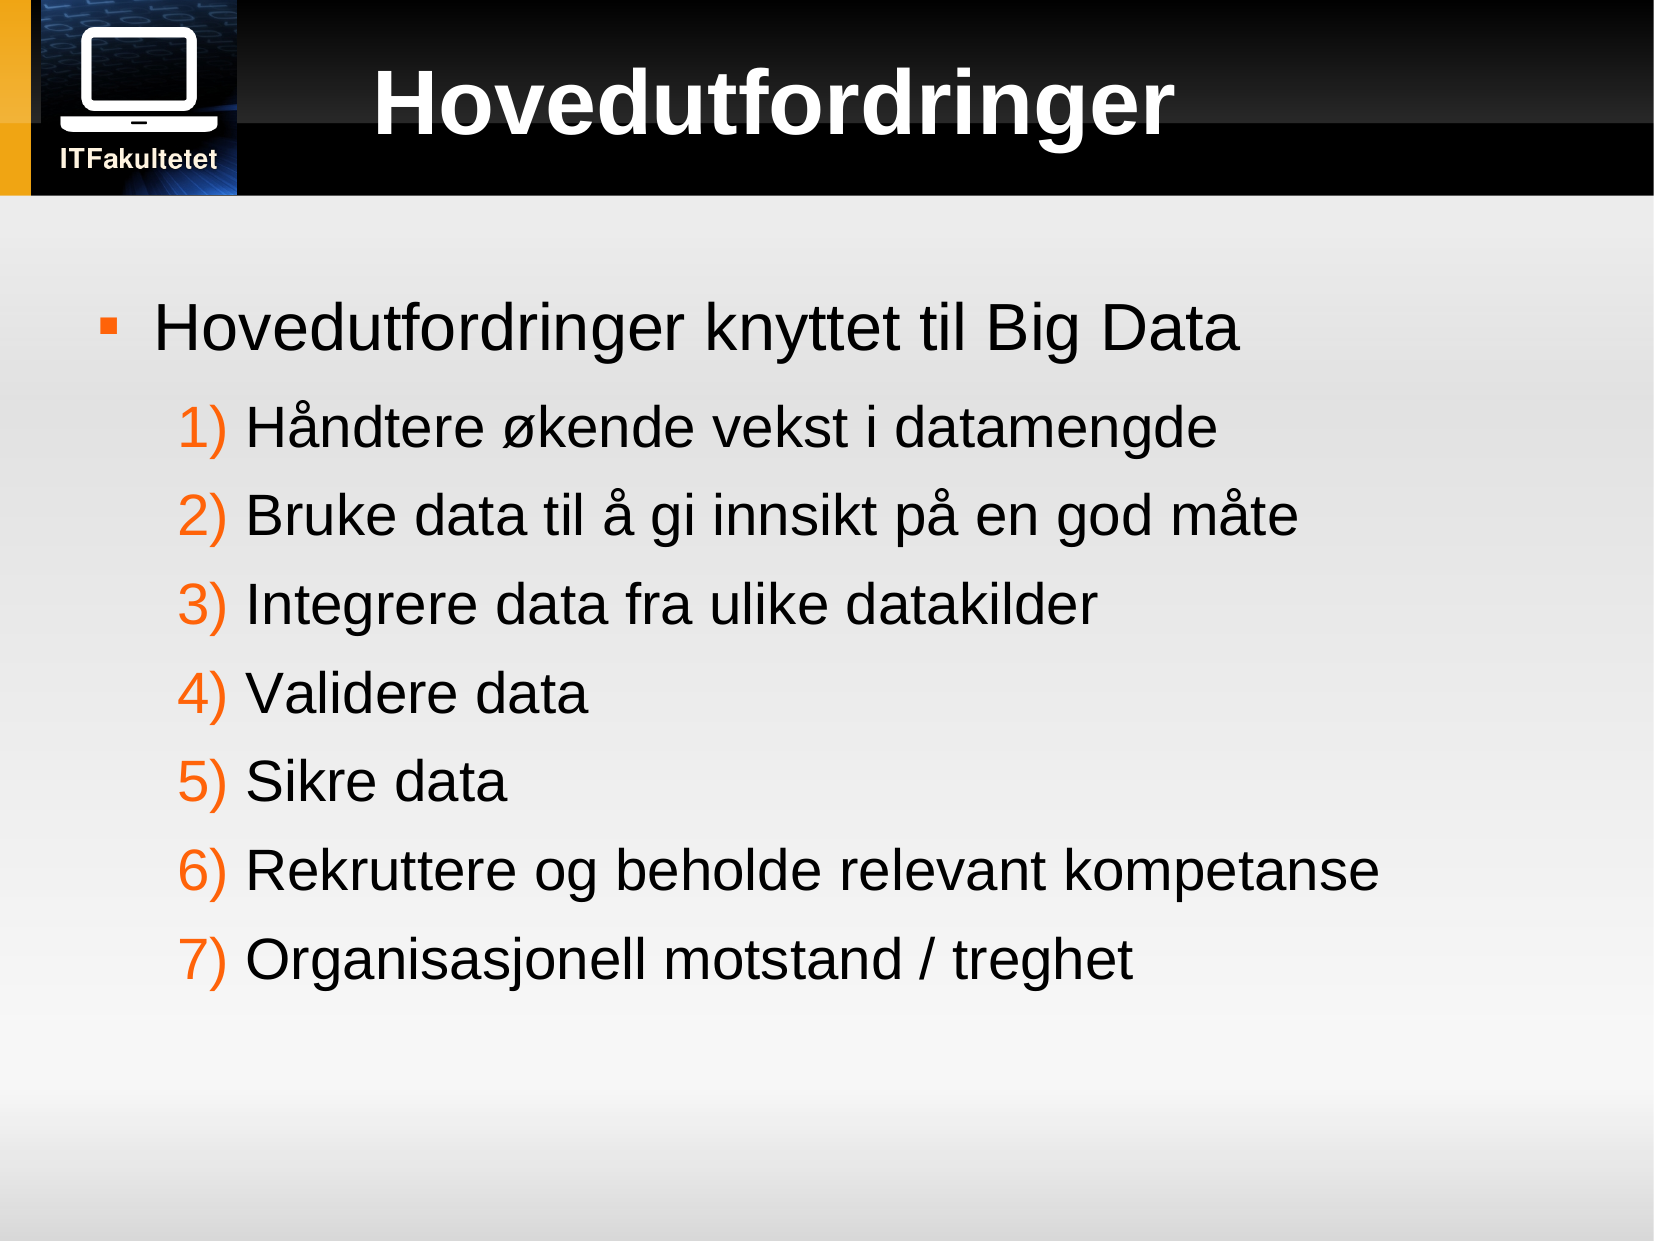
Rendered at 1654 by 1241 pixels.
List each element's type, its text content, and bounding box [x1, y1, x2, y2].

list Hovedutfordringer knyttet til Big Data Håndtere økende vekst i datamengde Bruke data til å gi innsikt på en god måte Integrere data fra ulike datakilder Validere data Sikre data Rekruttere og beholde relevant kompetanse Organisasjonell motstand / treghet [82, 290, 1571, 1109]
title Hovedutfordringer [372, 0, 1654, 207]
picture [0, 0, 1654, 1241]
